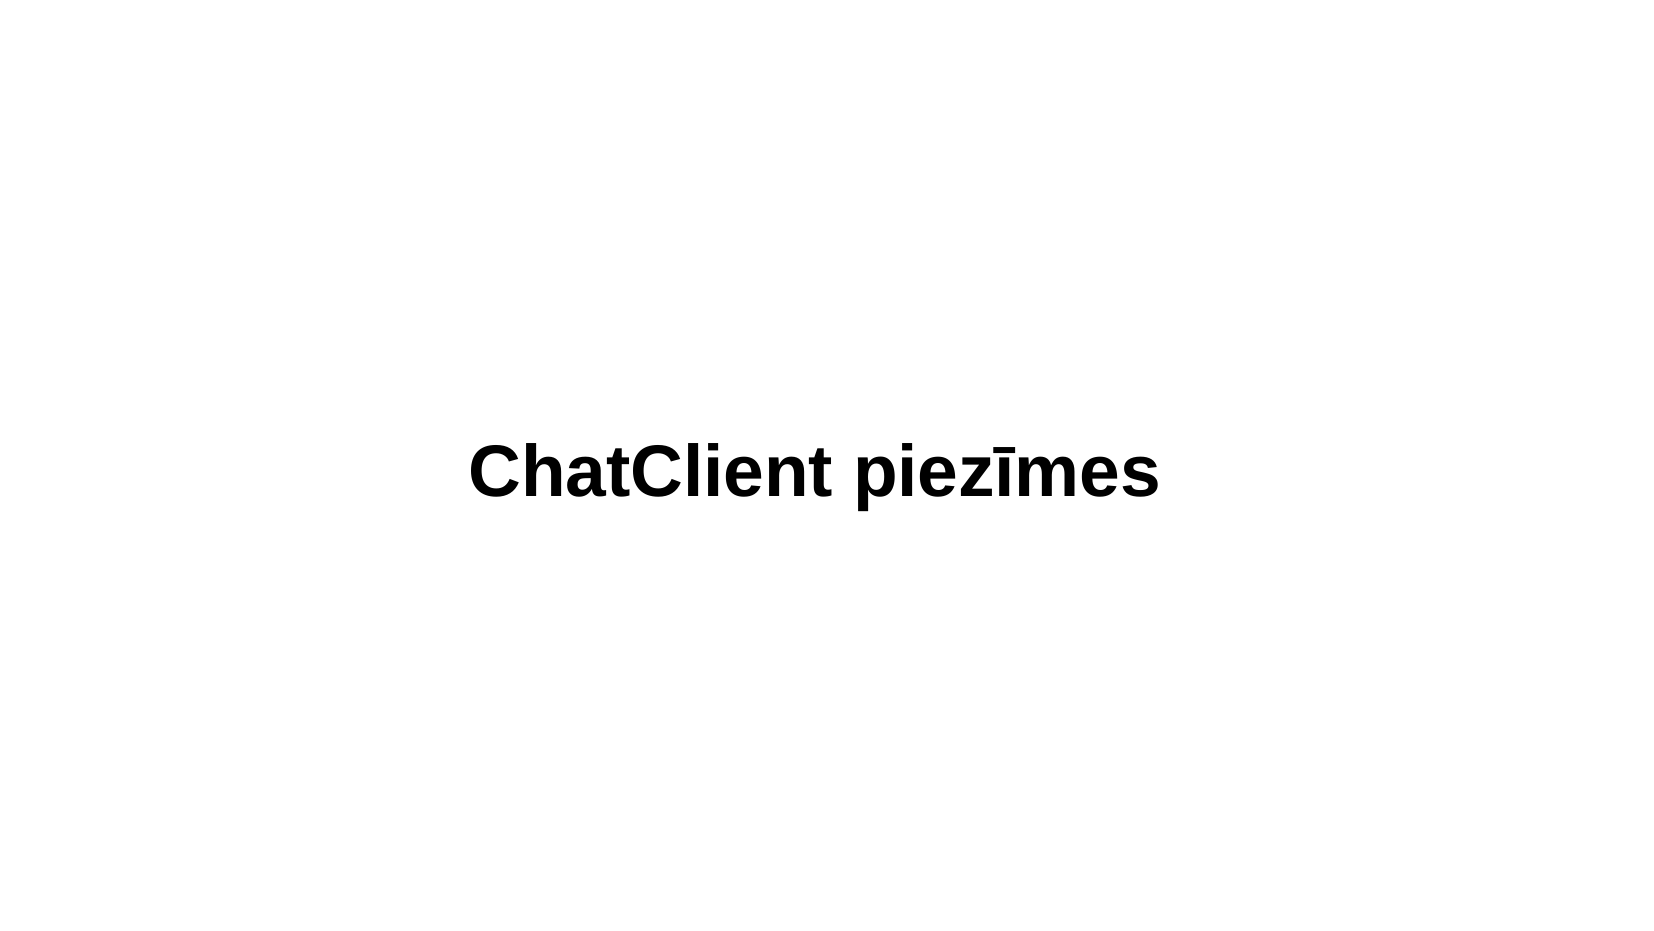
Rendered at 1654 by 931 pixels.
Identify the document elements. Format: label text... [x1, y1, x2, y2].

title ChatClient piezīmes [70, 416, 1559, 526]
